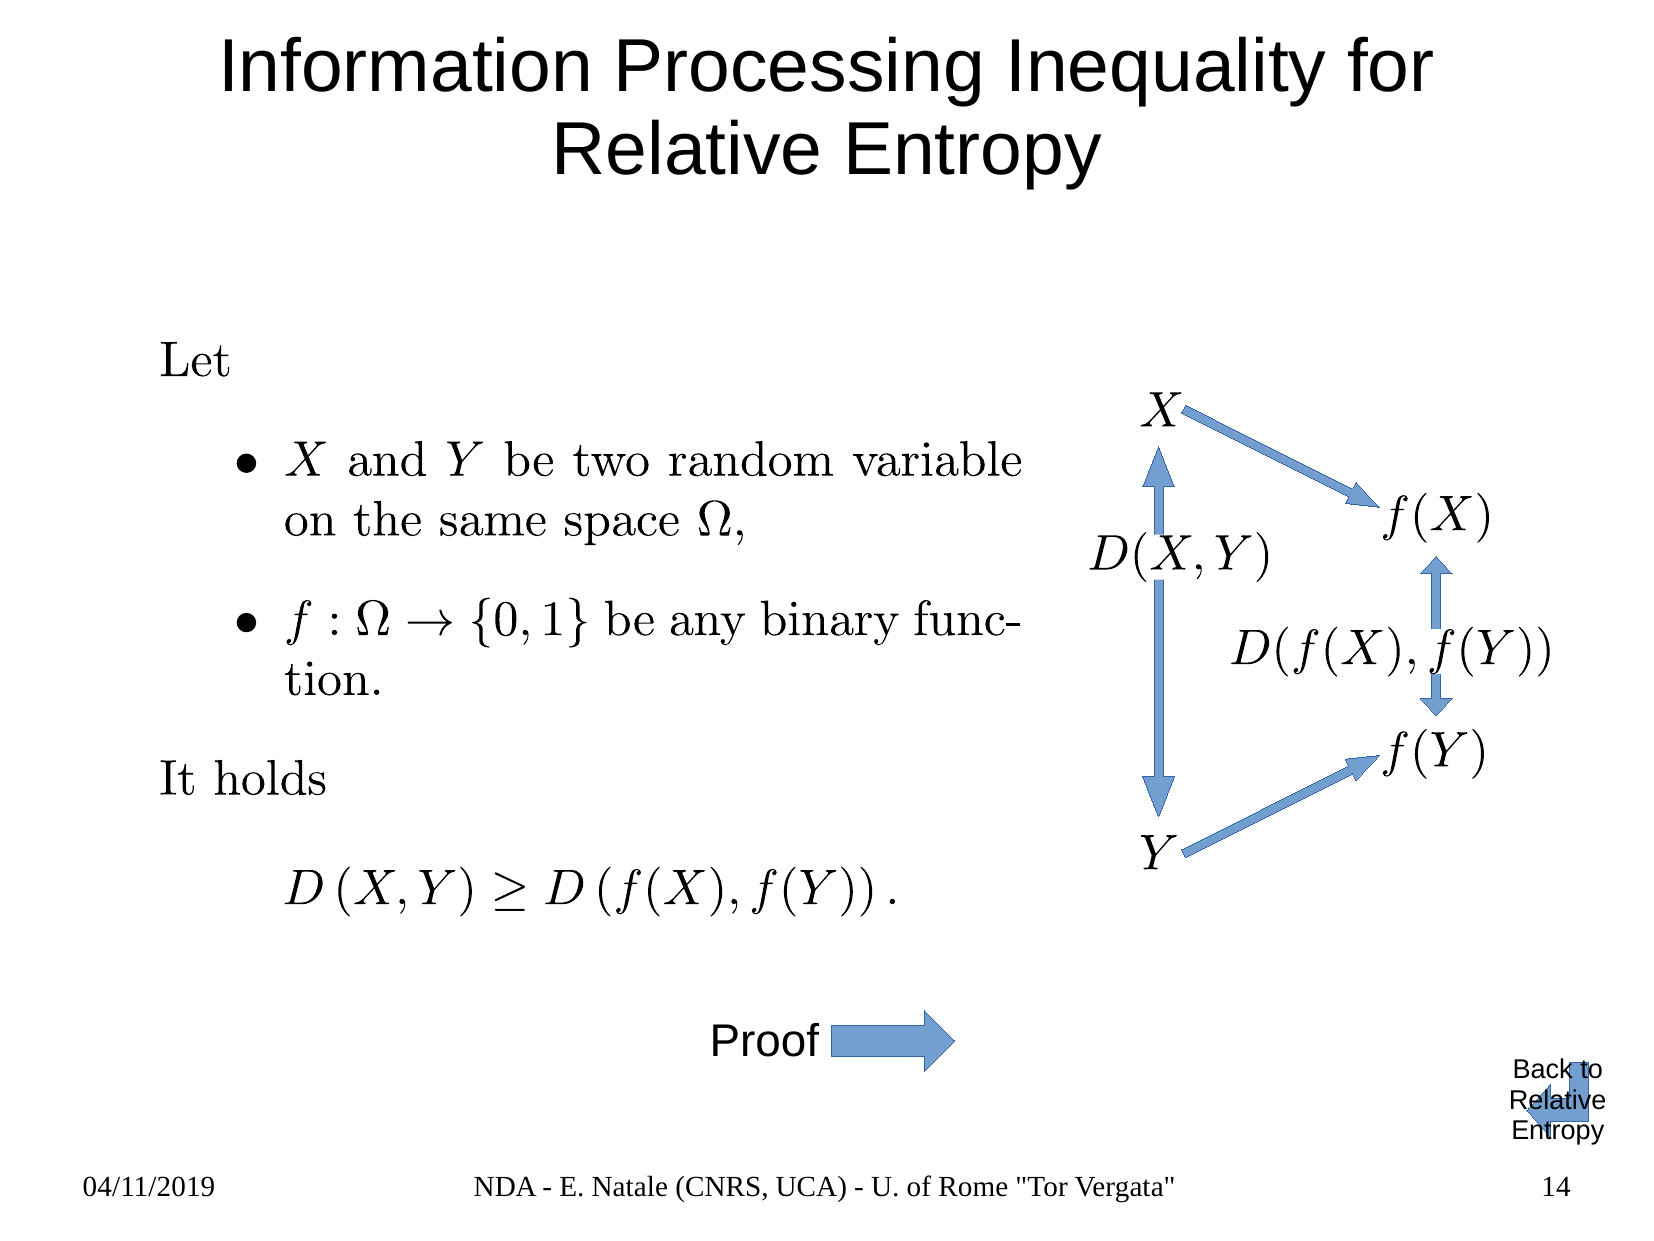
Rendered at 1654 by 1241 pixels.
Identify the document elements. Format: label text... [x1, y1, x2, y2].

text_box [1382, 492, 1490, 543]
title Information Processing Inequality for Relative Entropy [82, 22, 1571, 191]
text_box [1230, 556, 1550, 716]
text_box Proof [694, 1007, 834, 1074]
text_box [1181, 755, 1380, 858]
text_box [1181, 405, 1380, 508]
text_box [834, 1010, 955, 1072]
text_box [1089, 446, 1269, 817]
text_box [1140, 392, 1182, 427]
text_box [160, 341, 1022, 917]
text_box Back to Relative Entropy [1526, 1062, 1589, 1132]
text_box [1140, 835, 1177, 870]
text_box [1382, 728, 1484, 779]
